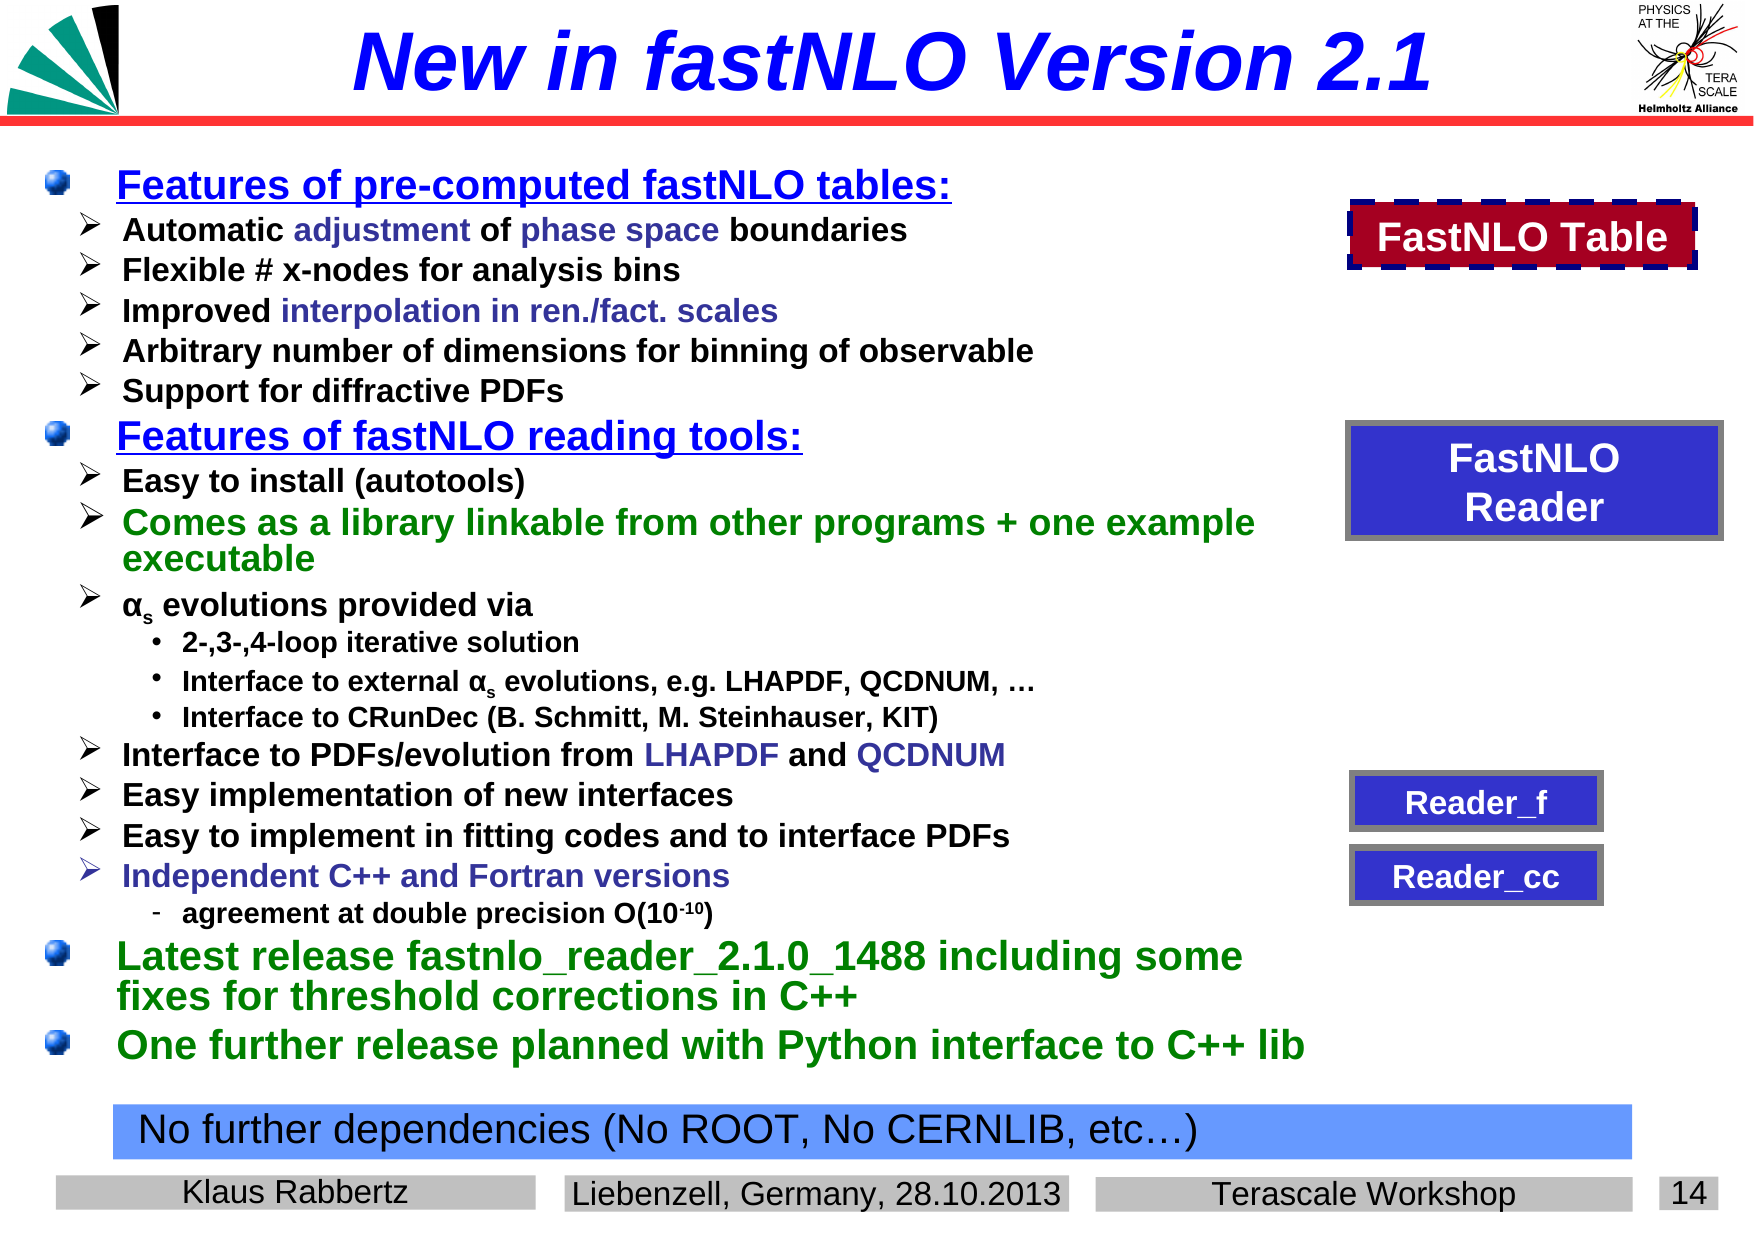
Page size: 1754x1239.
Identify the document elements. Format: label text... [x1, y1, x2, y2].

text_box Reader_f [1351, 773, 1601, 829]
picture [1631, 1, 1745, 115]
text_box Reader_cc [1351, 847, 1601, 903]
text_box FastNLO Table [1350, 202, 1696, 268]
text_box FastNLO Reader [1347, 423, 1721, 538]
text_box No further dependencies (No ROOT, No CERNLIB, etc…) [113, 1104, 1633, 1160]
picture [7, 5, 119, 116]
title New in fastNLO Version 2.1 [123, 0, 1606, 115]
list Features of pre-computed fastNLO tables: Automatic adjustment of phase space boundaries Flexible # x-nodes for analysis bins Improved interpolation in ren./fact. scales Arbitrary number of dimensions for binning of observable Support for diffractive PDFs Features of fastNLO reading tools: Easy to install (autotools) Comes as a library linkable from other programs + one example executable αs evolutions provided via 2-,3-,4-loop iterative solution Interface to external αs evolutions, e.g. LHAPDF, QCDNUM, … Interface to CRunDec (B. Schmitt, M. Steinhauser, KIT) Interface to PDFs/evolution from LHAPDF and QCDNUM Easy implementation of new interfaces Easy to implement in fitting codes and to interface PDFs Independent C++ and Fortran versions agreement at double precision O(10-10) Latest release fastnlo_reader_2.1.0_1488 including some fixes for threshold corrections in C++ One further release planned with Python interface to C++ lib [18, 160, 1341, 1095]
